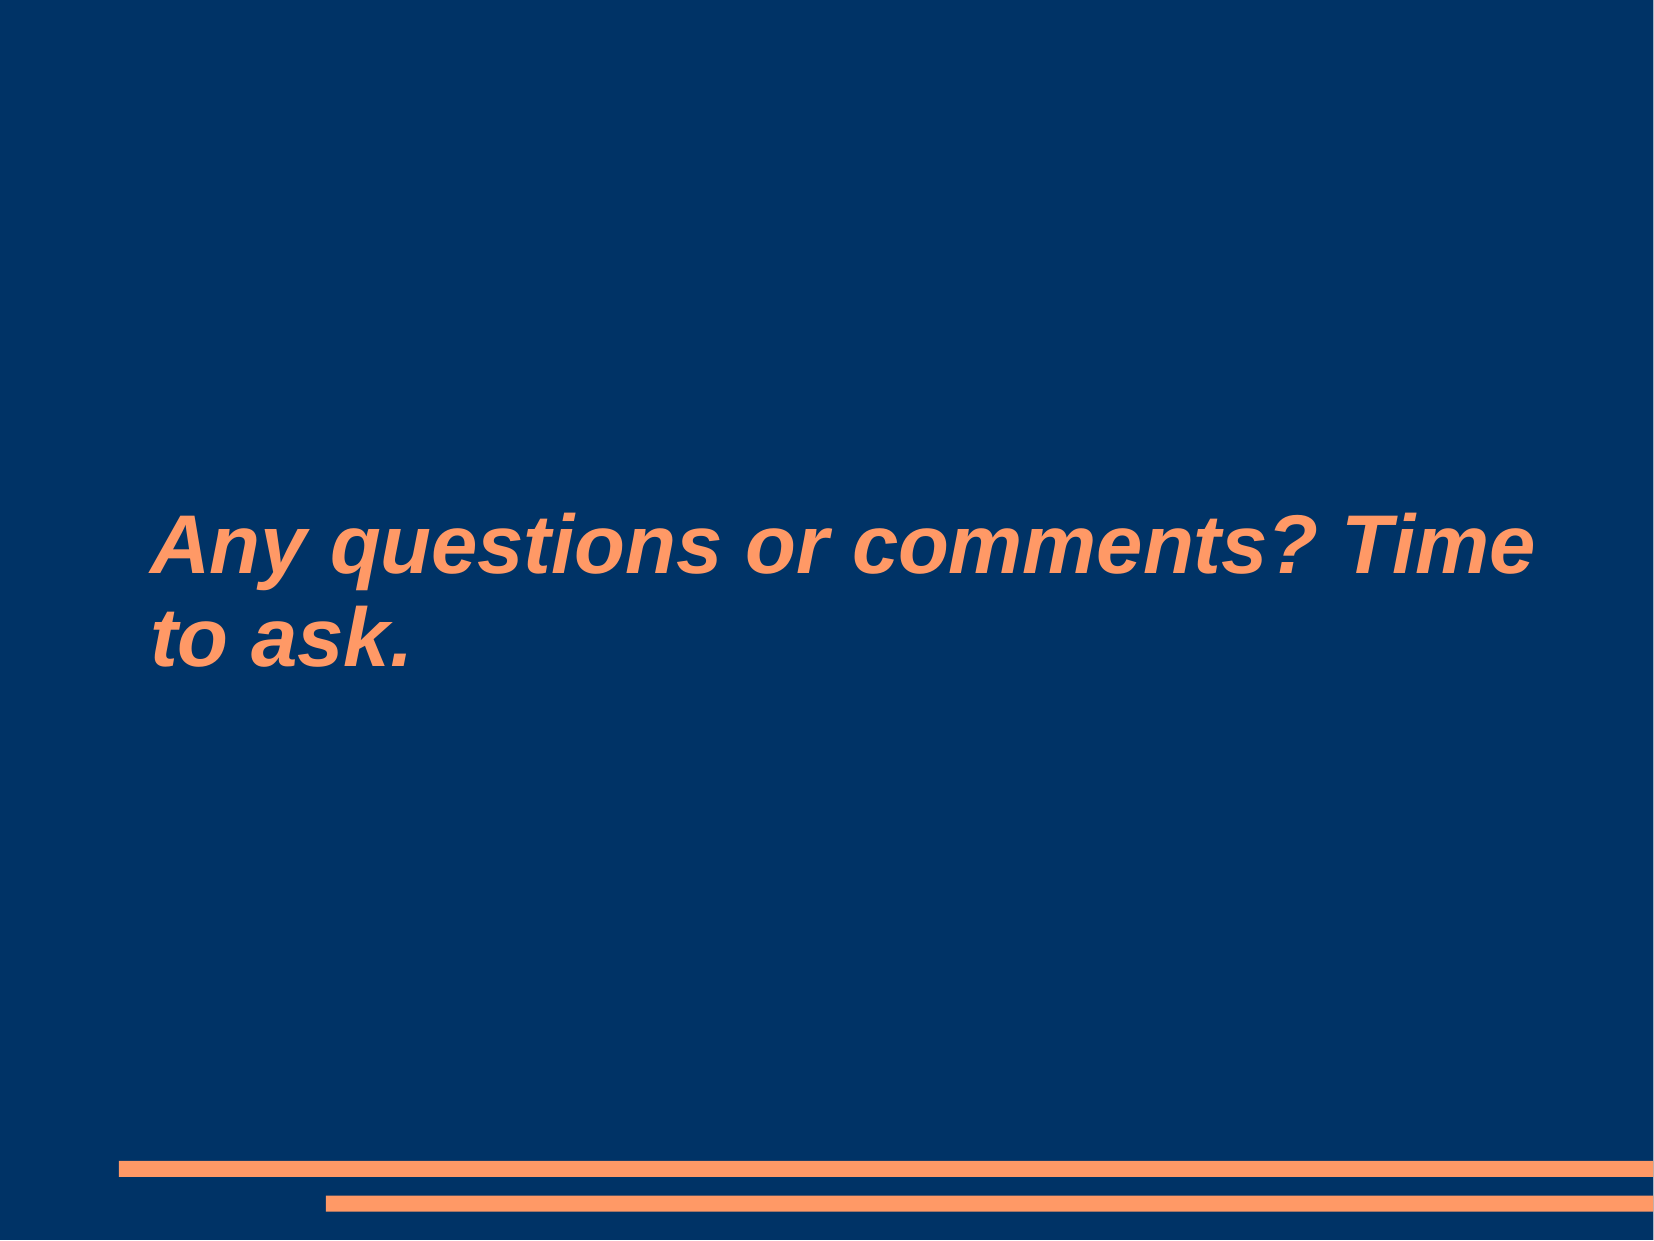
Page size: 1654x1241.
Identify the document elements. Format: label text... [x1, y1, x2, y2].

title Any questions or comments? Time to ask. [150, 487, 1563, 695]
